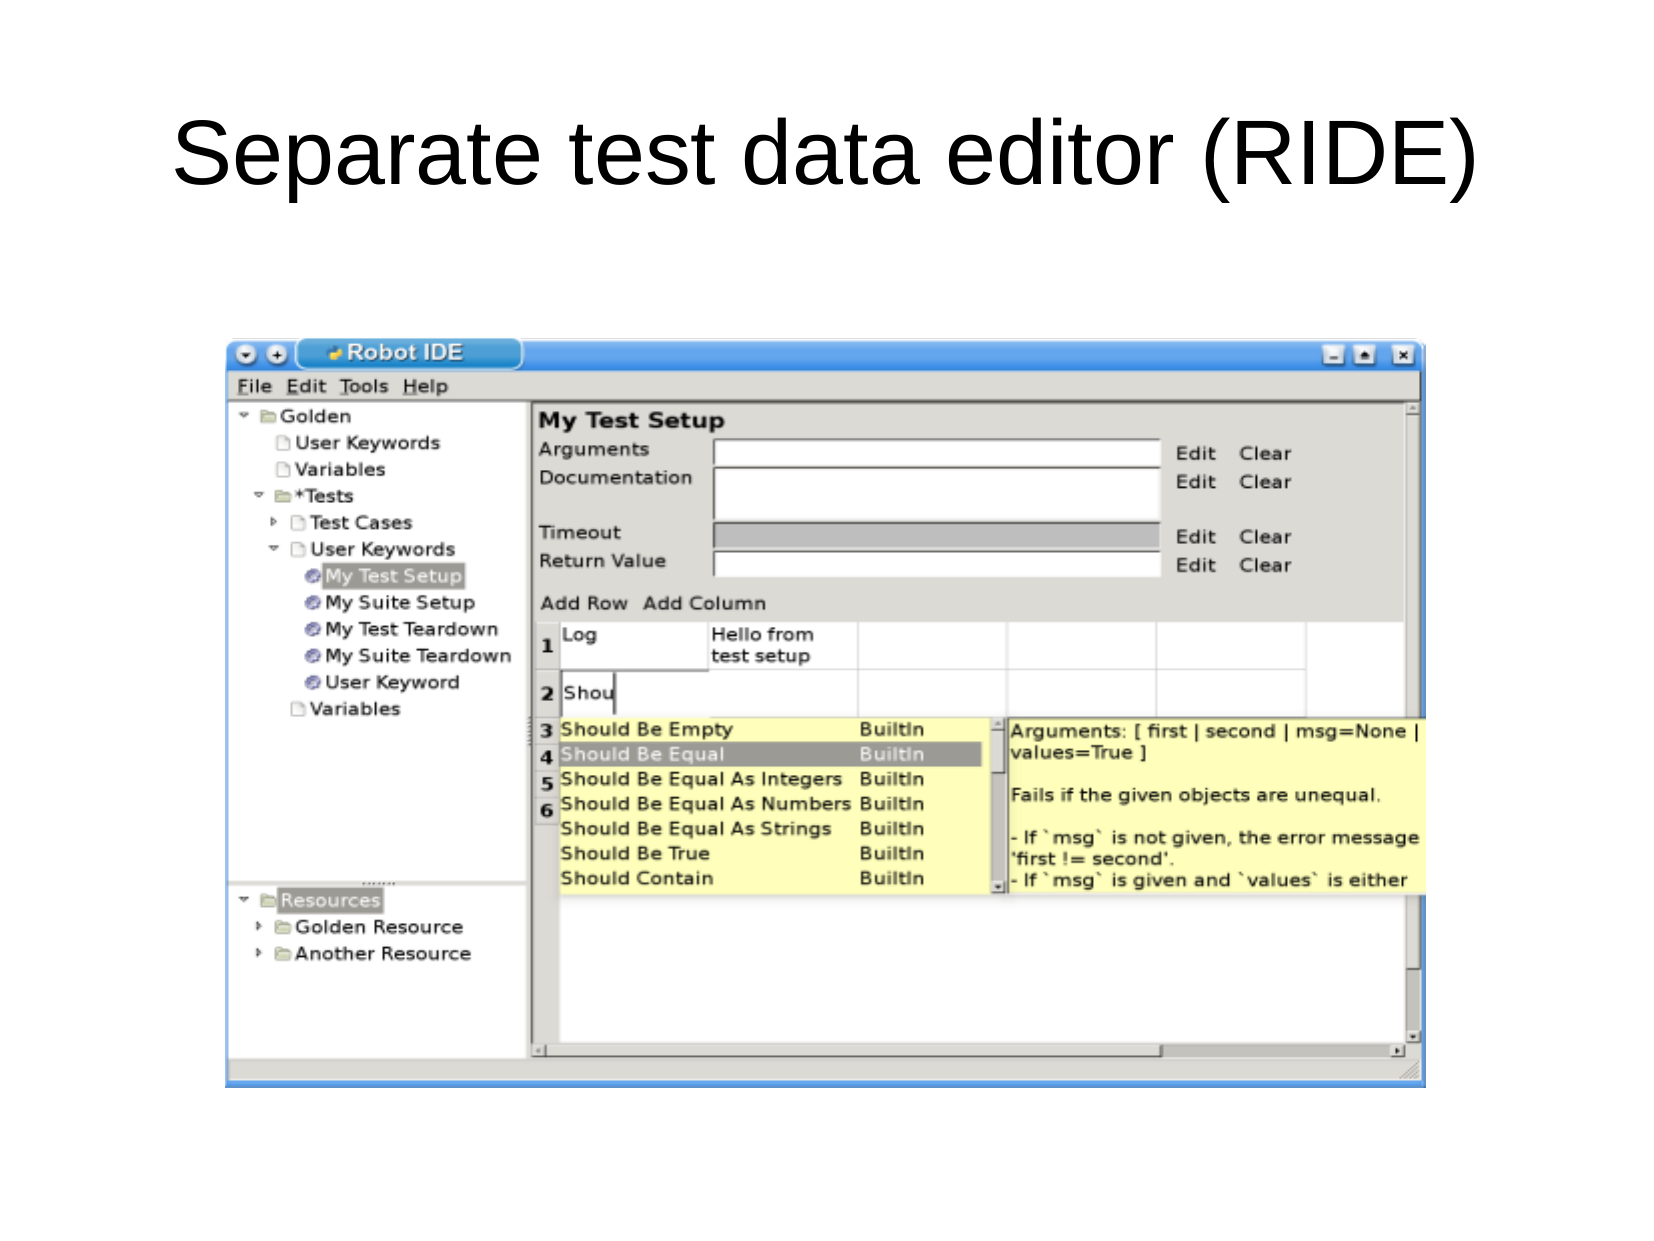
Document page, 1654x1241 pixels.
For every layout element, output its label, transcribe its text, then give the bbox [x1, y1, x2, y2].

picture [225, 337, 1426, 1088]
title Separate test data editor (RIDE) [82, 49, 1571, 257]
